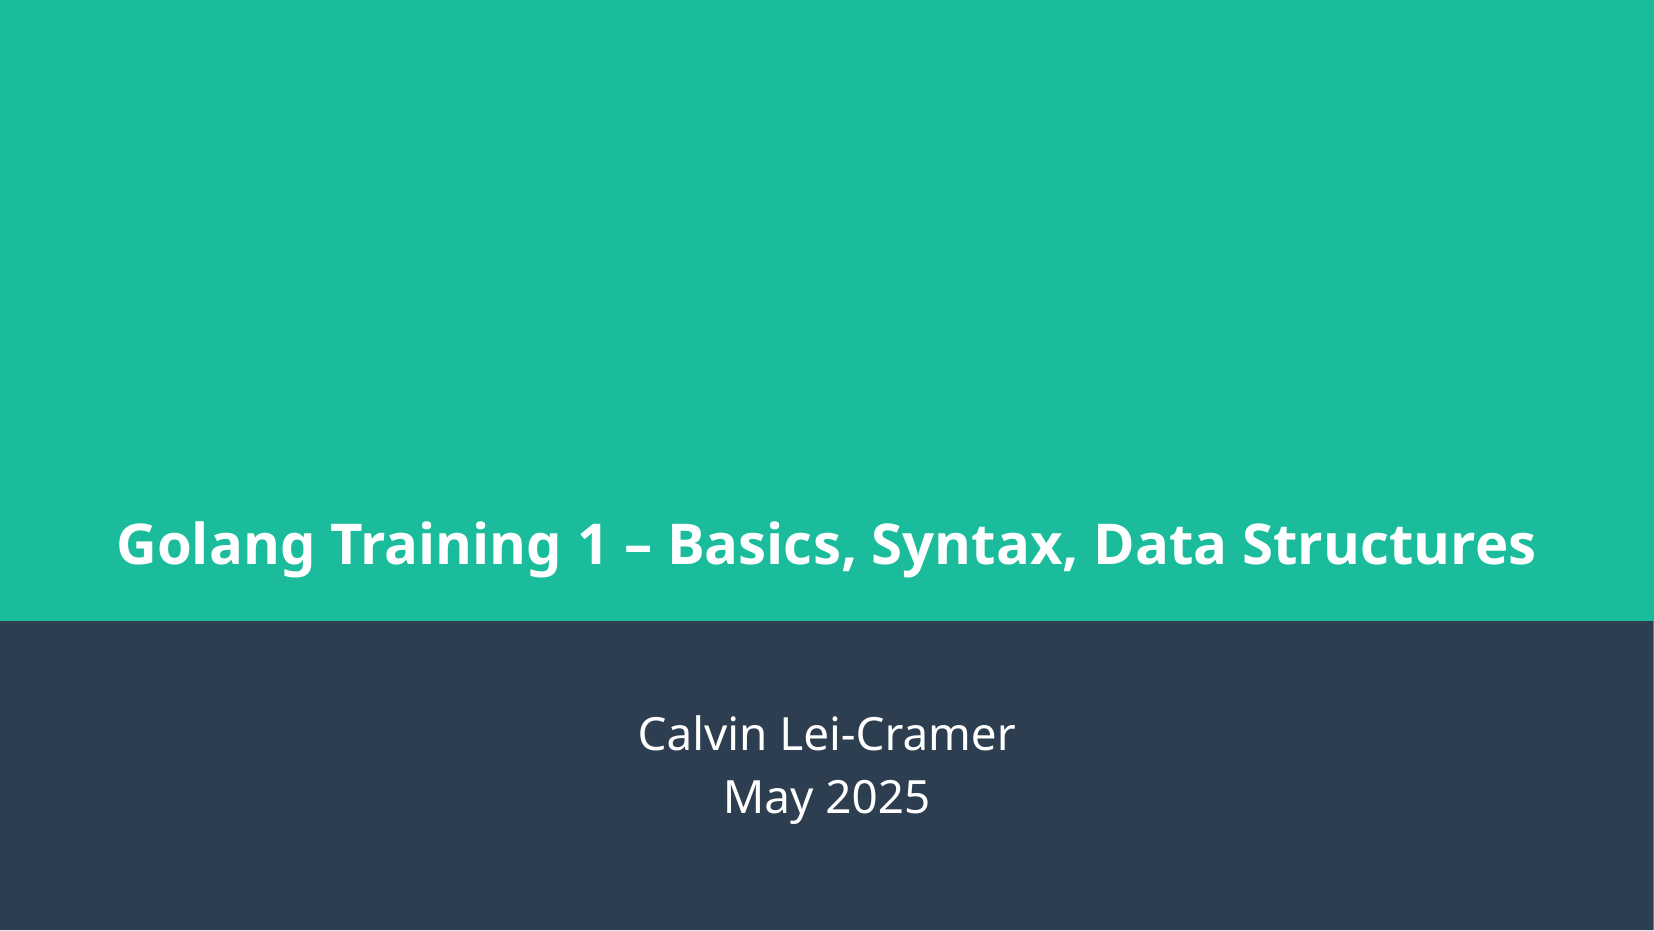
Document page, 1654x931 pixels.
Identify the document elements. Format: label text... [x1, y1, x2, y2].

subtitle Calvin Lei-Cramer May 2025 [59, 642, 1595, 886]
title Golang Training 1 – Basics, Syntax, Data Structures [59, 465, 1595, 583]
